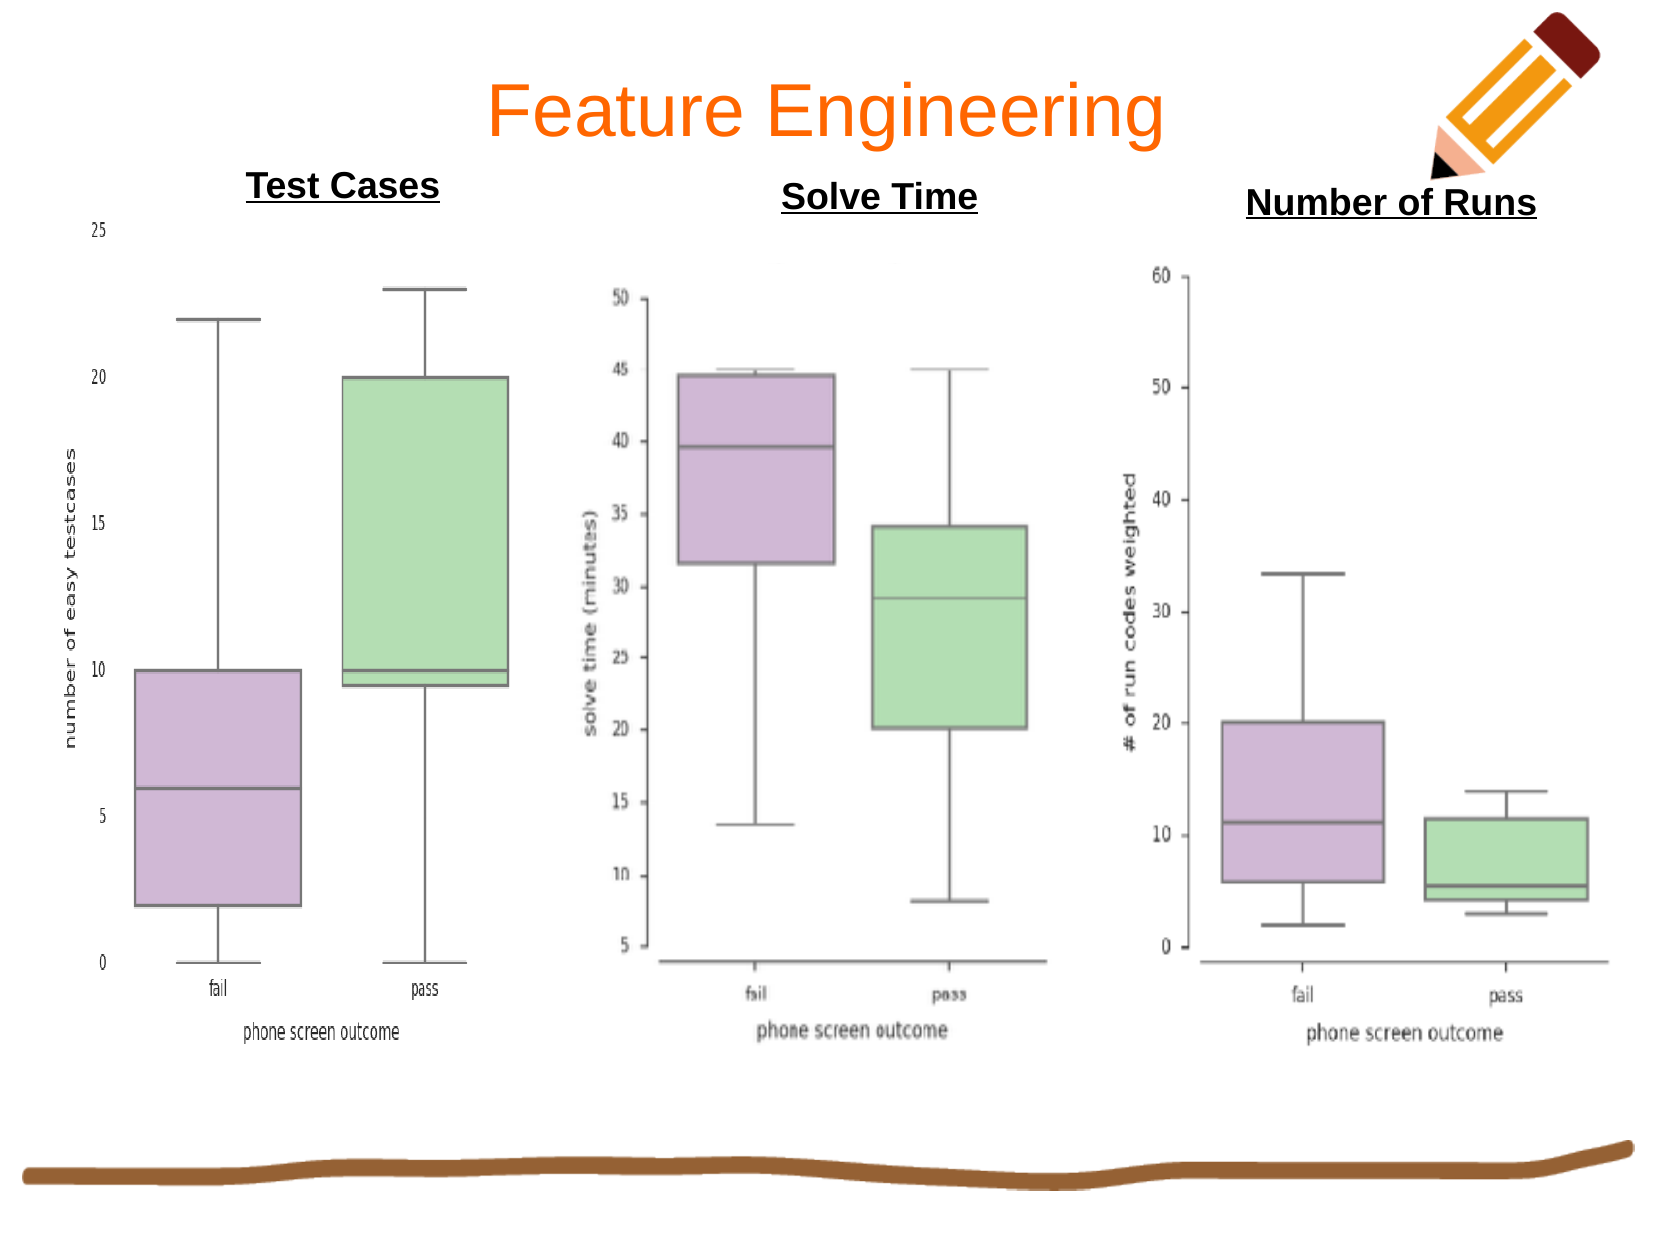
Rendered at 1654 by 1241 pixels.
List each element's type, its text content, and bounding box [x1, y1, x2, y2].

text_box Number of Runs [1230, 173, 1553, 231]
picture [556, 263, 1062, 1080]
picture [1097, 248, 1616, 1067]
title Feature Engineering [82, 49, 1571, 172]
picture [22, 1140, 1635, 1191]
picture [53, 186, 527, 1051]
text_box Test Cases [230, 157, 456, 214]
picture [1430, 12, 1601, 181]
text_box Solve Time [766, 168, 994, 225]
